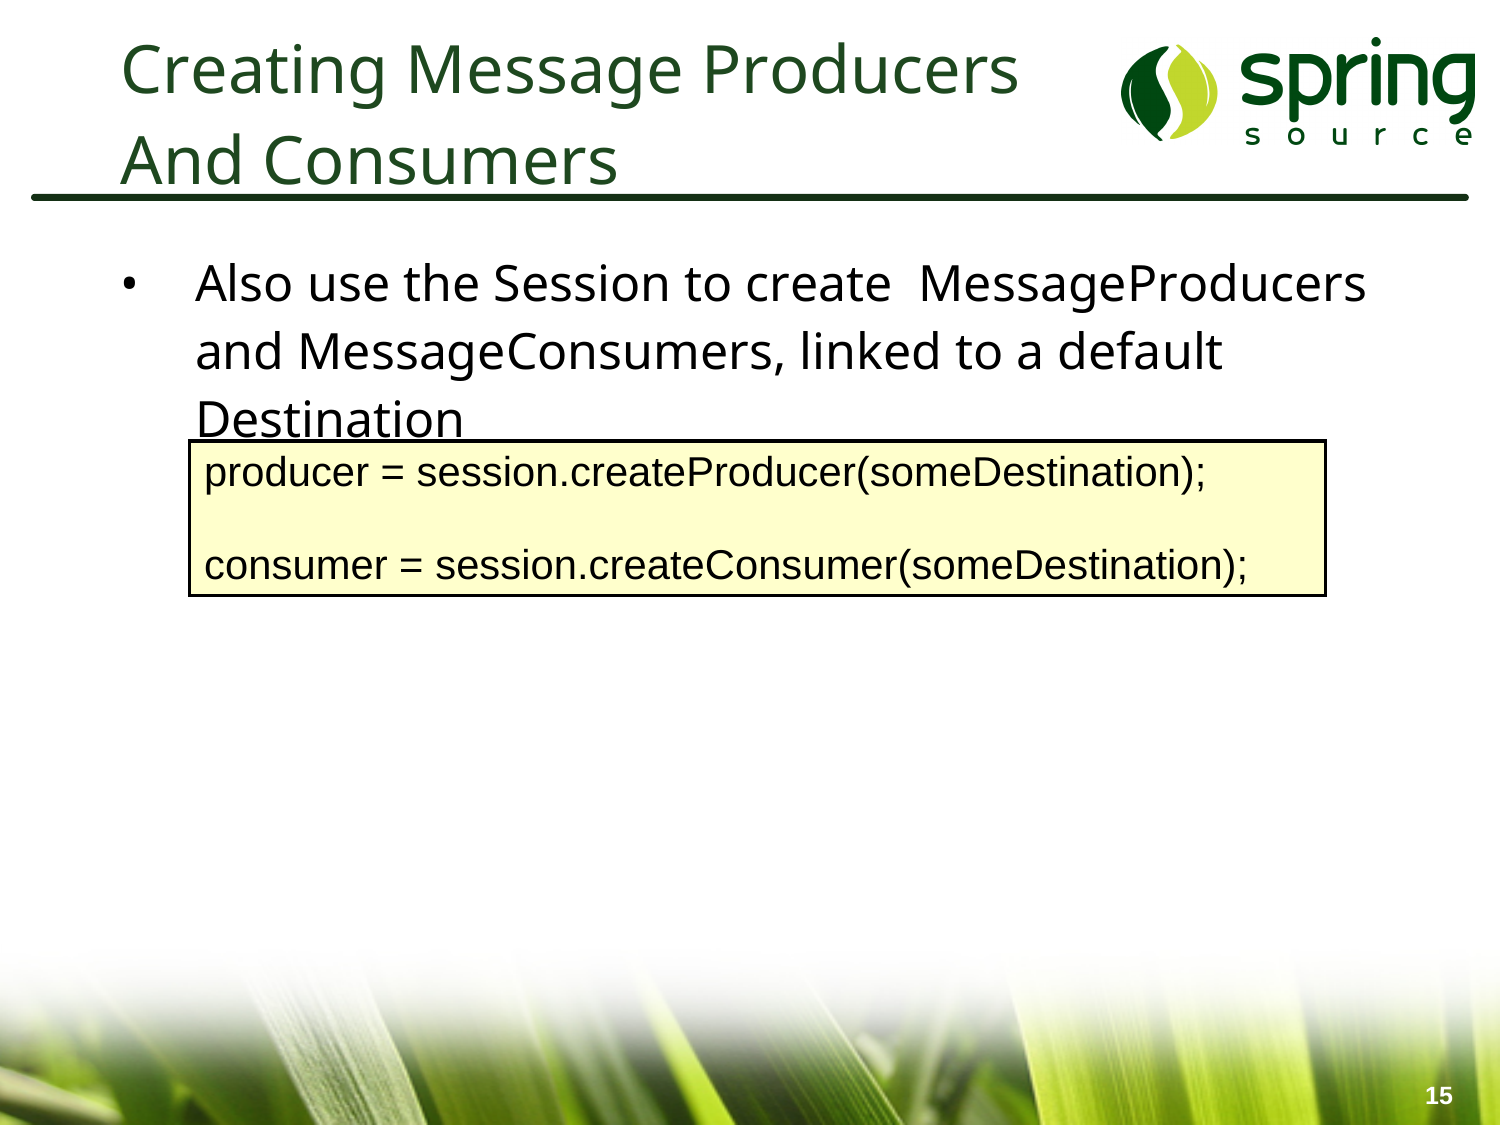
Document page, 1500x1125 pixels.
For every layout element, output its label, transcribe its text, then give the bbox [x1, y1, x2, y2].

picture [0, 944, 1500, 1125]
list Also use the Session to create MessageProducers and MessageConsumers, linked to a default Destination [105, 240, 1396, 903]
title Creating Message Producers And Consumers [105, 15, 1138, 193]
picture [1138, 37, 1475, 145]
